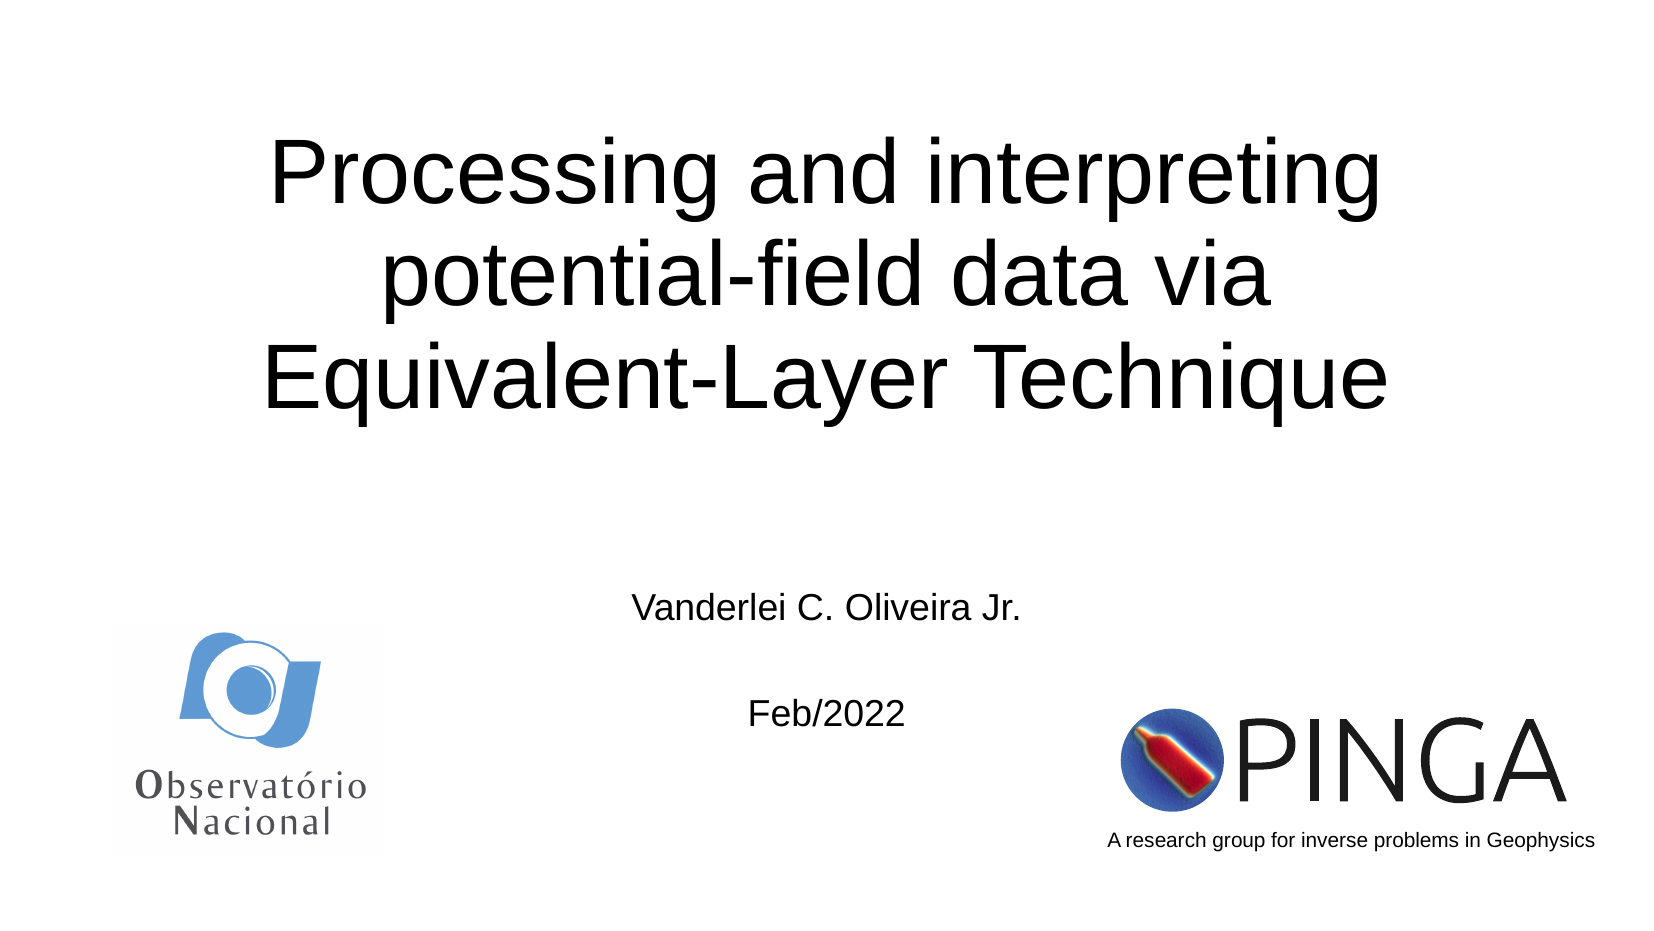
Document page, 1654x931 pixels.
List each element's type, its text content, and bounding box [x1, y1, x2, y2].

text_box Vanderlei C. Oliveira Jr. [616, 578, 1037, 636]
picture [1120, 708, 1567, 812]
text_box A research group for inverse problems in Geophysics [1092, 821, 1617, 860]
title Processing and interpreting potential-field data via Equivalent-Layer Technique [82, 120, 1571, 428]
text_box Feb/2022 [732, 685, 921, 742]
picture [112, 624, 384, 857]
